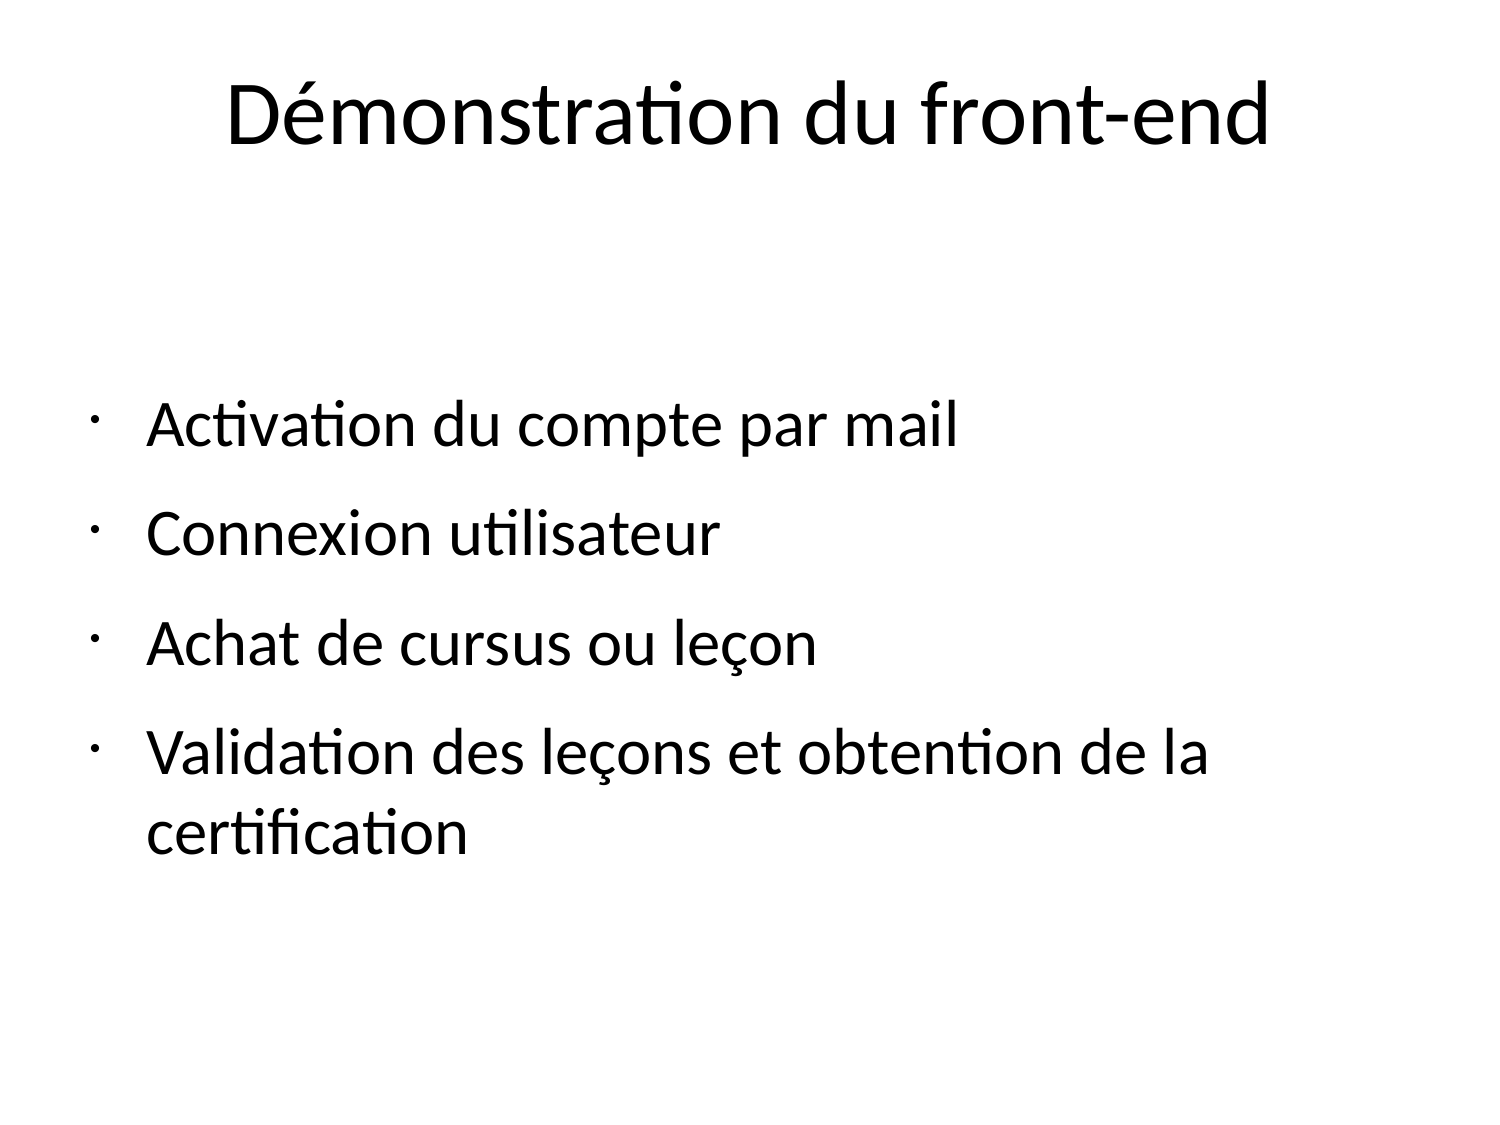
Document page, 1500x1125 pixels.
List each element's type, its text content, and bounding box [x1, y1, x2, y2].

title Démonstration du front-end [75, 45, 1425, 233]
list Activation du compte par mail Connexion utilisateur Achat de cursus ou leçon Validation des leçons et obtention de la certification [75, 262, 1425, 1005]
